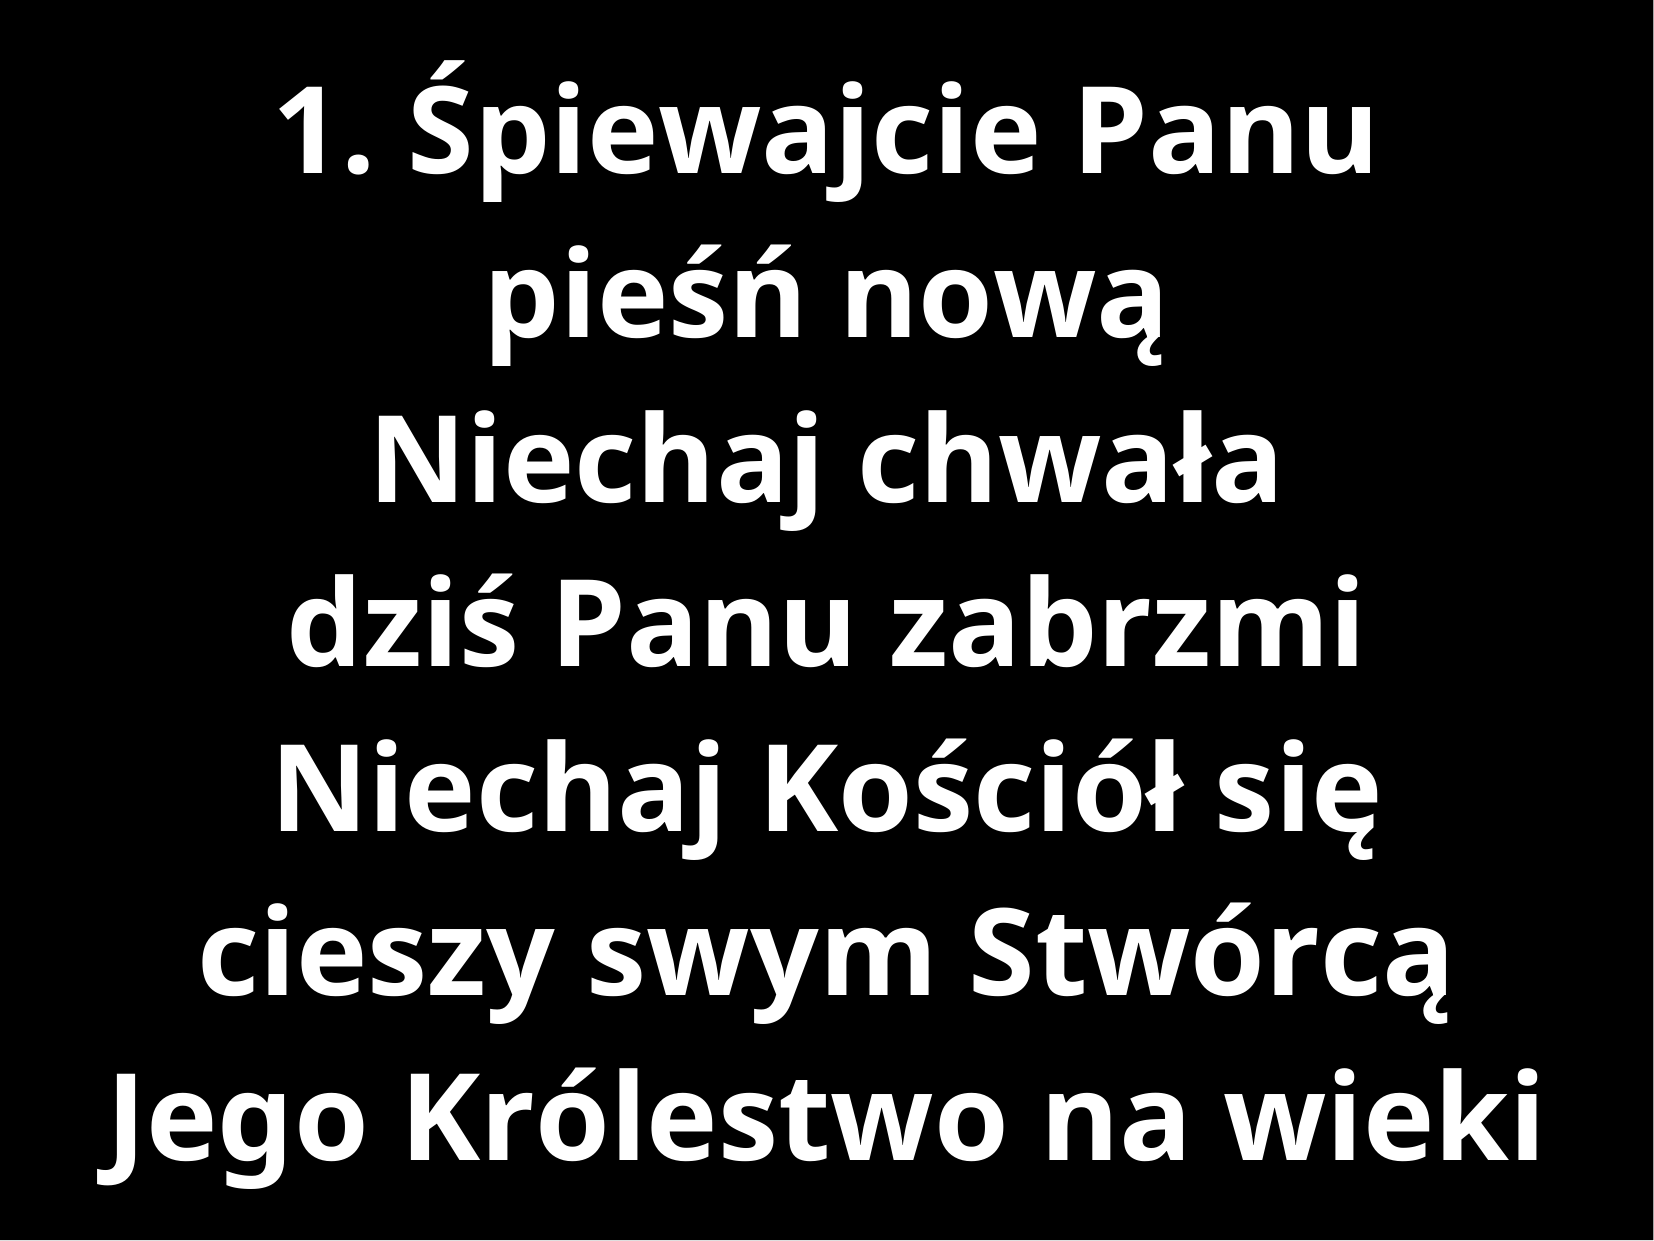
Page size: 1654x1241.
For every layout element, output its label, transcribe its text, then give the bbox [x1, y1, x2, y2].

title 1. Śpiewajcie Panu pieśń nową Niechaj chwała dziś Panu zabrzmi Niechaj Kościół się cieszy swym Stwórcą Jego Królestwo na wieki [0, 0, 1654, 1241]
